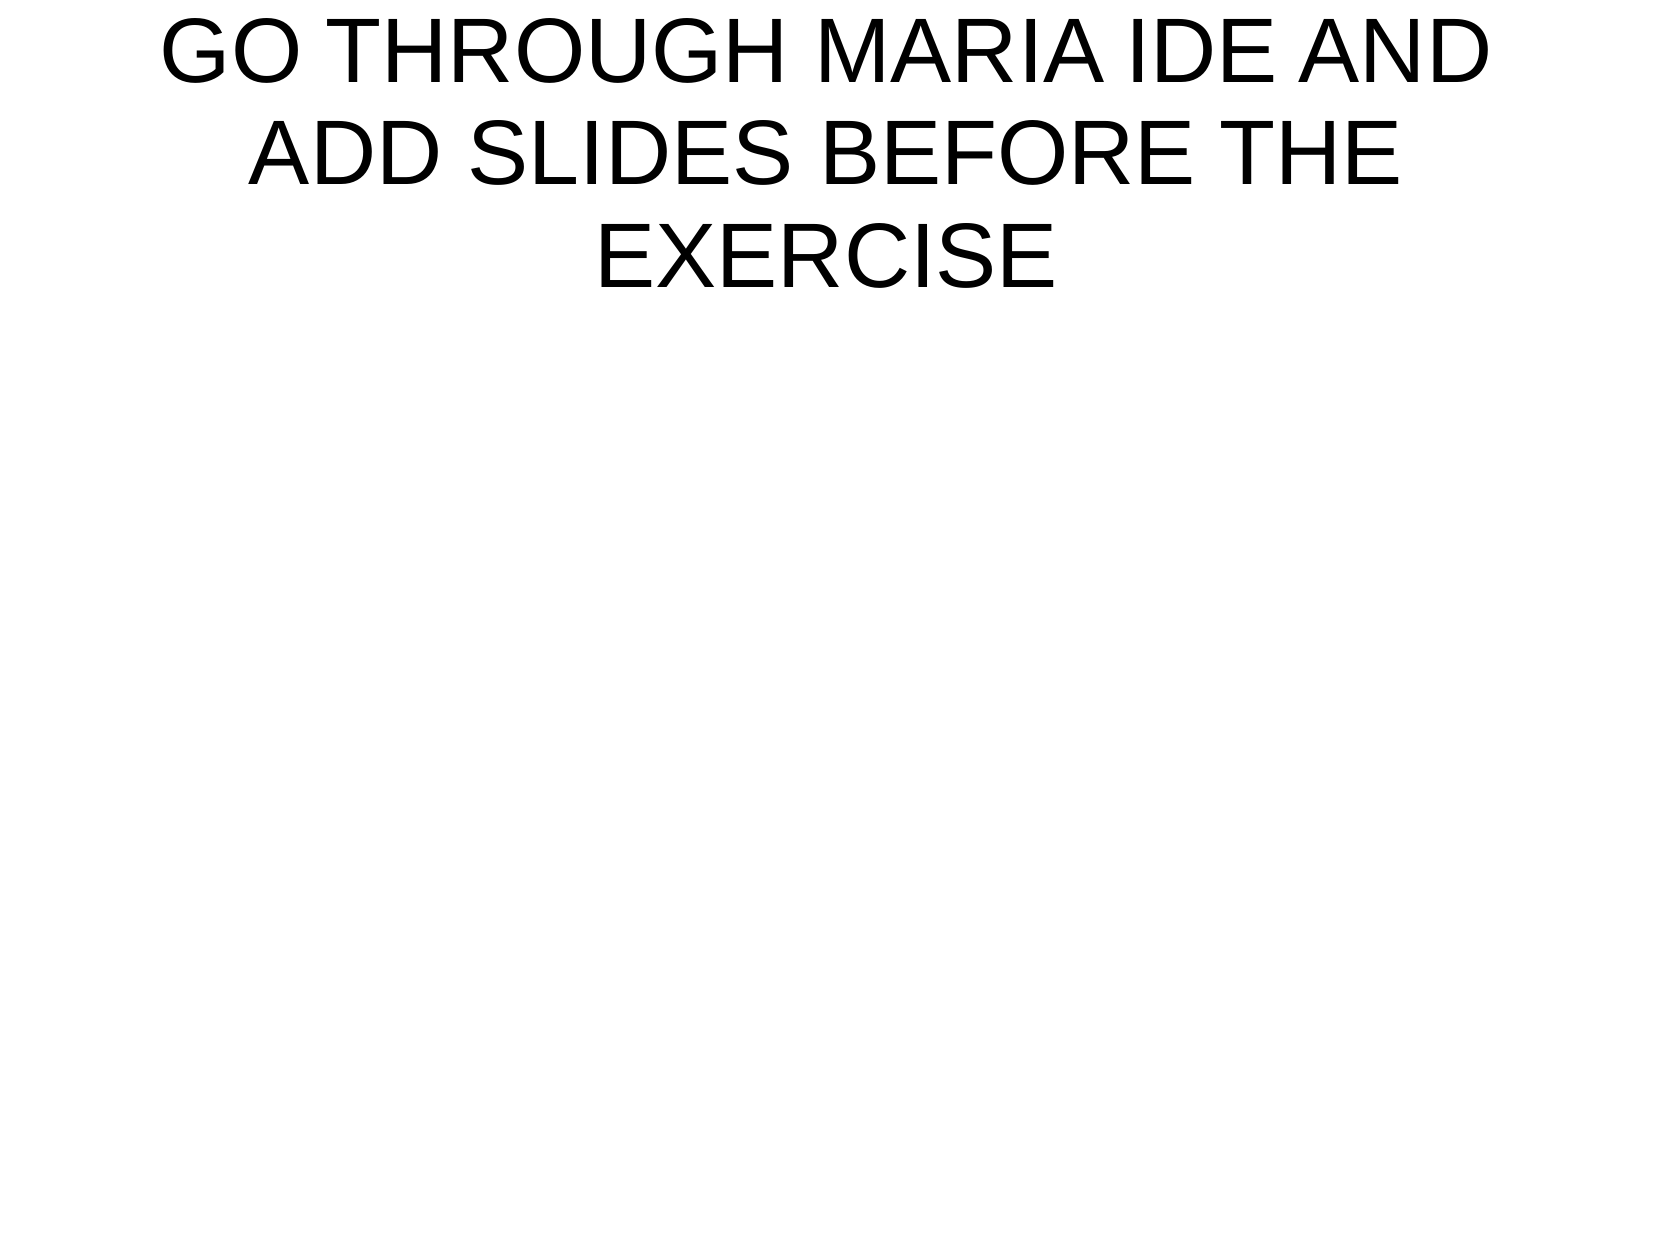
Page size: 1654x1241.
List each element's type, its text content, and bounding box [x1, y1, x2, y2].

title GO THROUGH MARIA IDE AND ADD SLIDES BEFORE THE EXERCISE [82, 0, 1571, 307]
